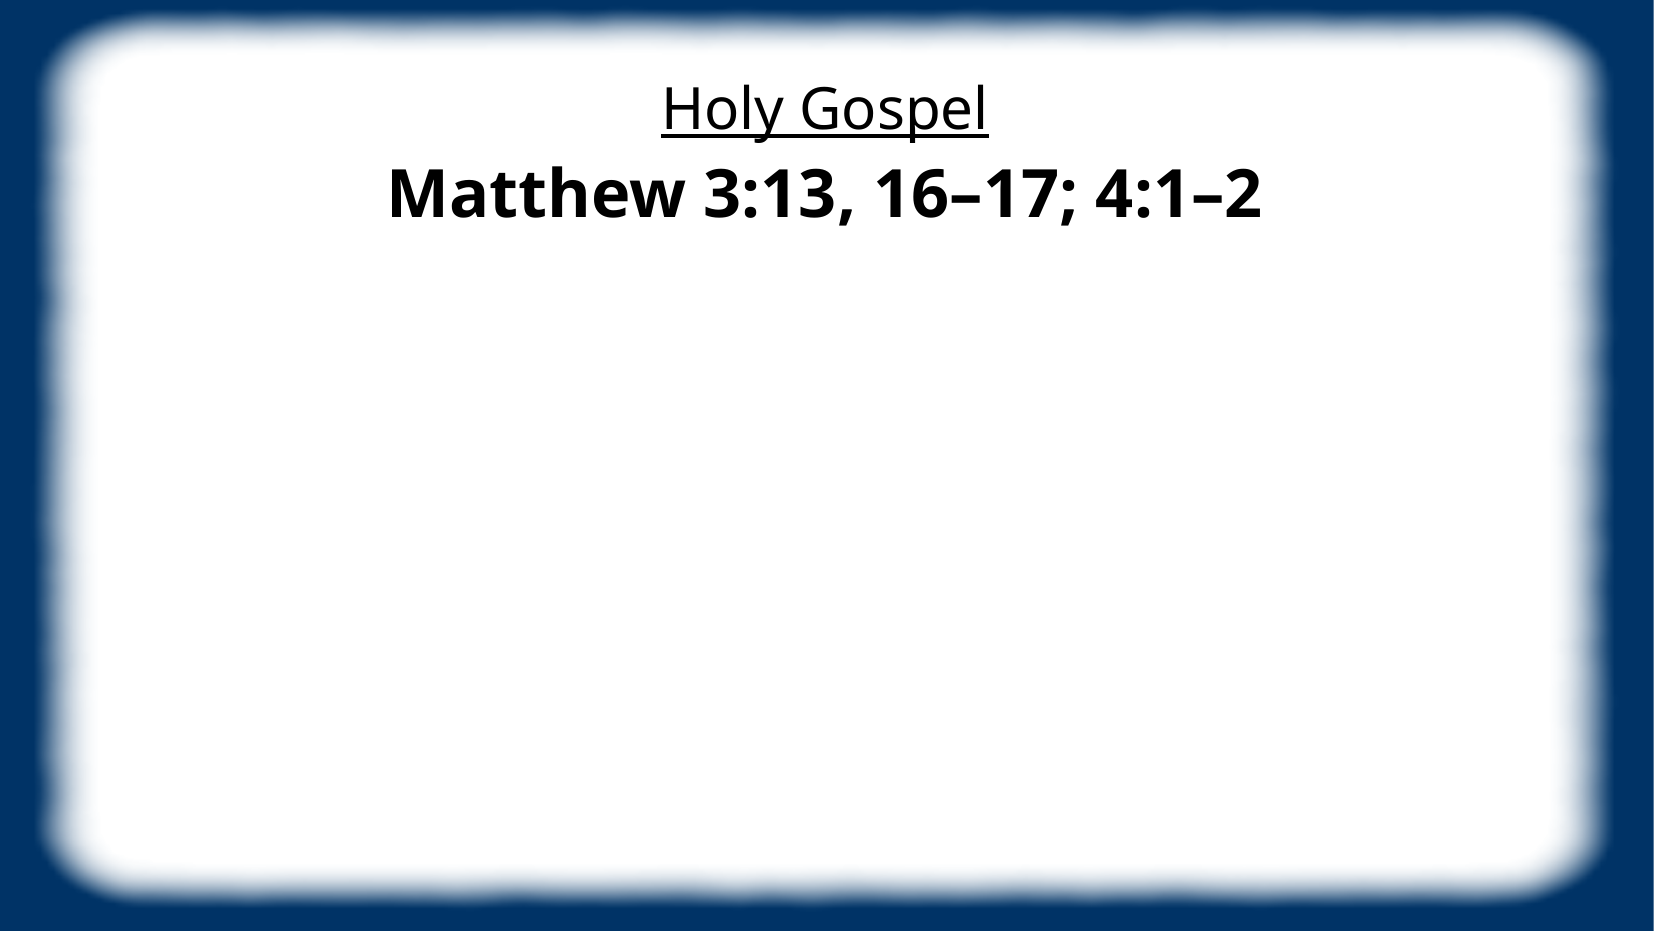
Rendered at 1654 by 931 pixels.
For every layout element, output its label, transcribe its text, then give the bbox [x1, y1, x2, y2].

picture [0, 0, 1654, 931]
text_box Holy Gospel Matthew 3:13, 16–17; 4:1–2 [105, 60, 1546, 241]
